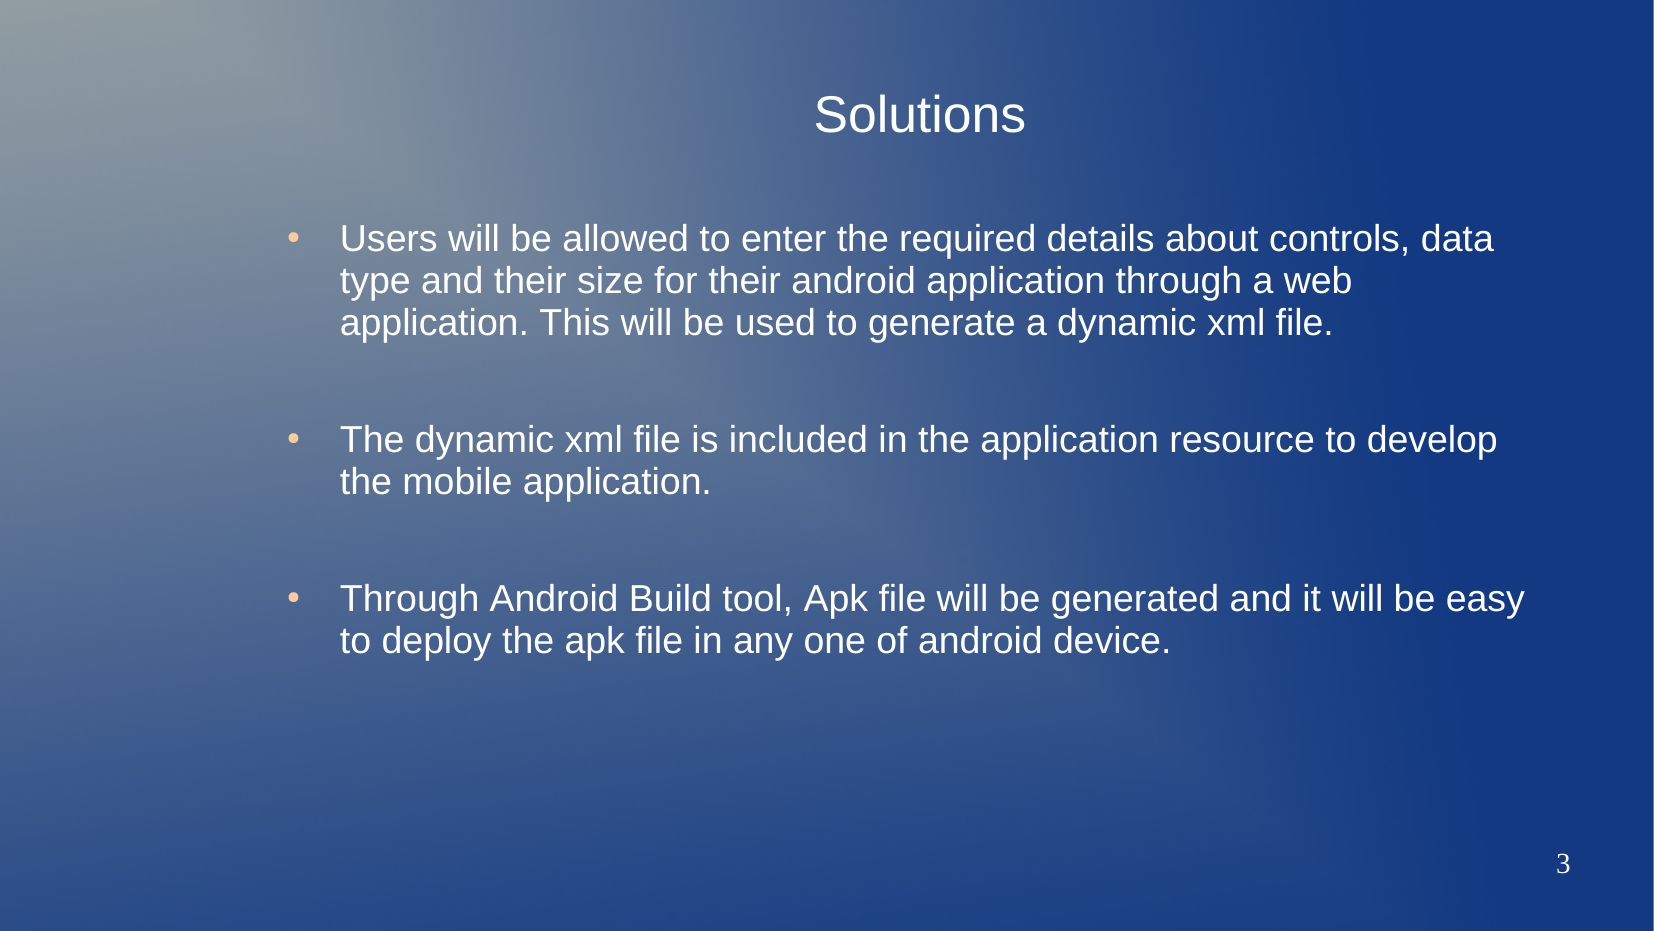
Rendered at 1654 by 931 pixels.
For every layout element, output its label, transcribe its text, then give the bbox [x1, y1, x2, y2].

list Users will be allowed to enter the required details about controls, data type and their size for their android application through a web application. This will be used to generate a dynamic xml file. The dynamic xml file is included in the application resource to develop the mobile application. Through Android Build tool, Apk file will be generated and it will be easy to deploy the apk file in any one of android device. [269, 217, 1538, 838]
picture [0, 0, 1654, 931]
title Solutions [269, 37, 1571, 193]
